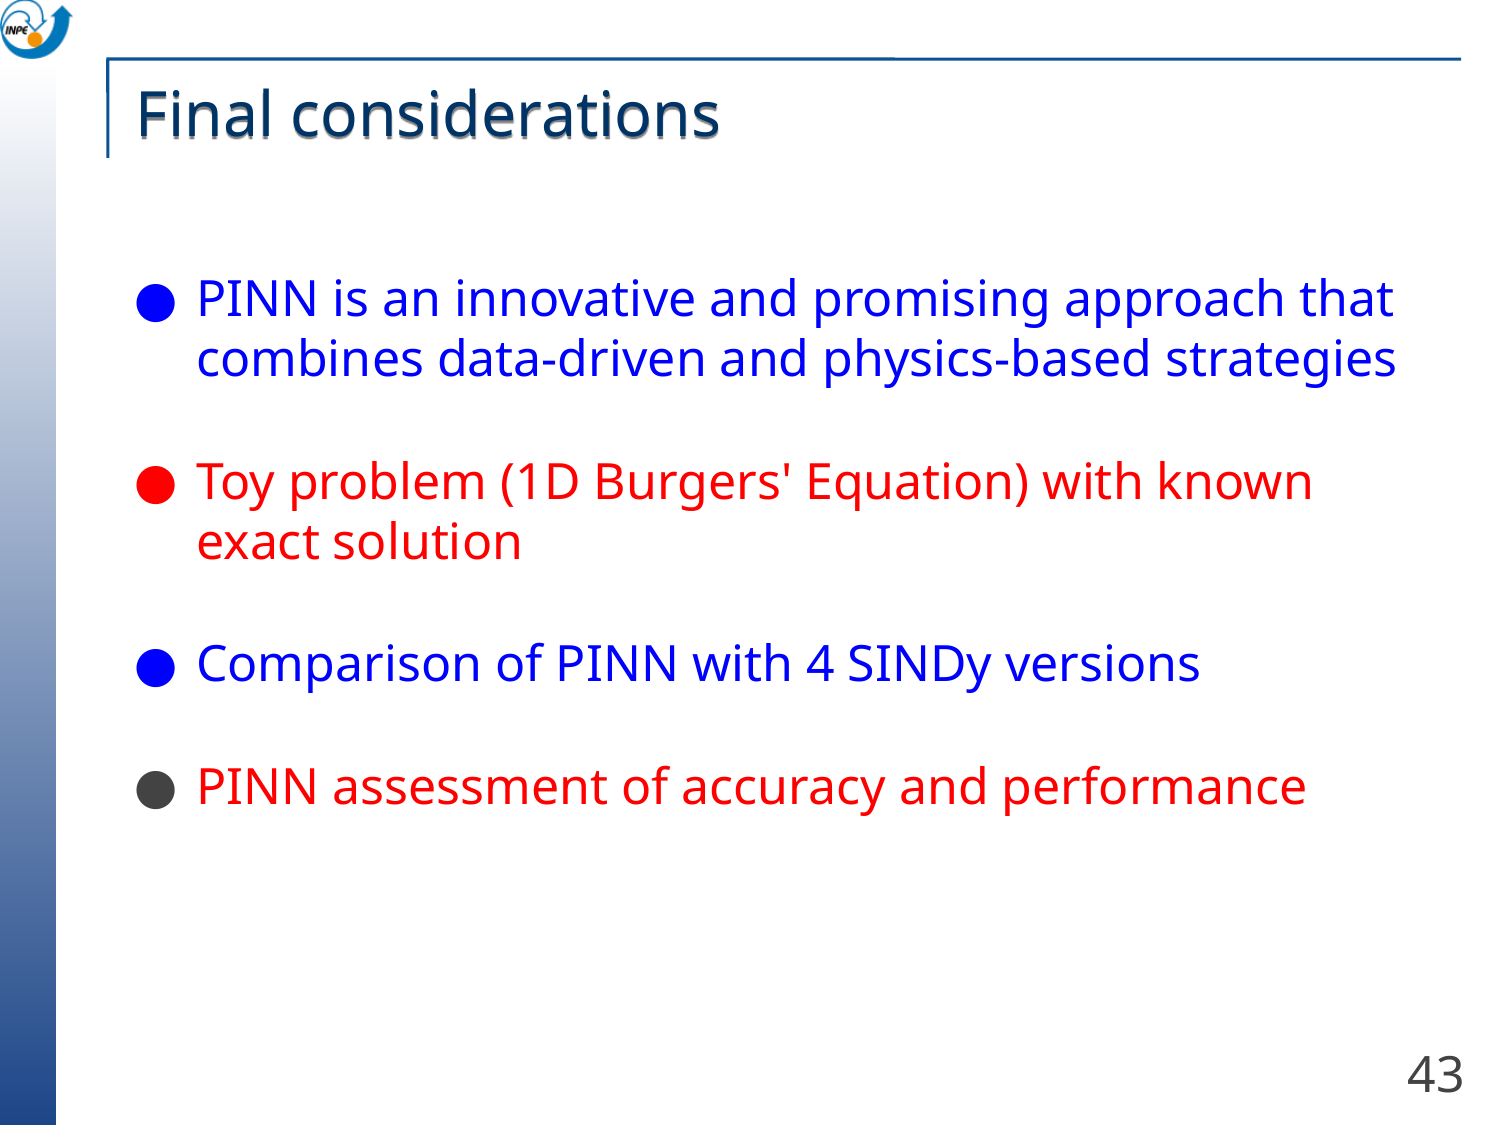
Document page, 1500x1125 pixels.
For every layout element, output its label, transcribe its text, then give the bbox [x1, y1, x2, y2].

list PINN is an innovative and promising approach that combines data-driven and physics-based strategies Toy problem (1D Burgers' Equation) with known exact solution Comparison of PINN with 4 SINDy versions PINN assessment of accuracy and performance [106, 252, 1465, 1050]
slide_number 1 [1389, 1033, 1480, 1120]
picture [0, 0, 73, 59]
title Final considerations [106, 59, 1465, 181]
